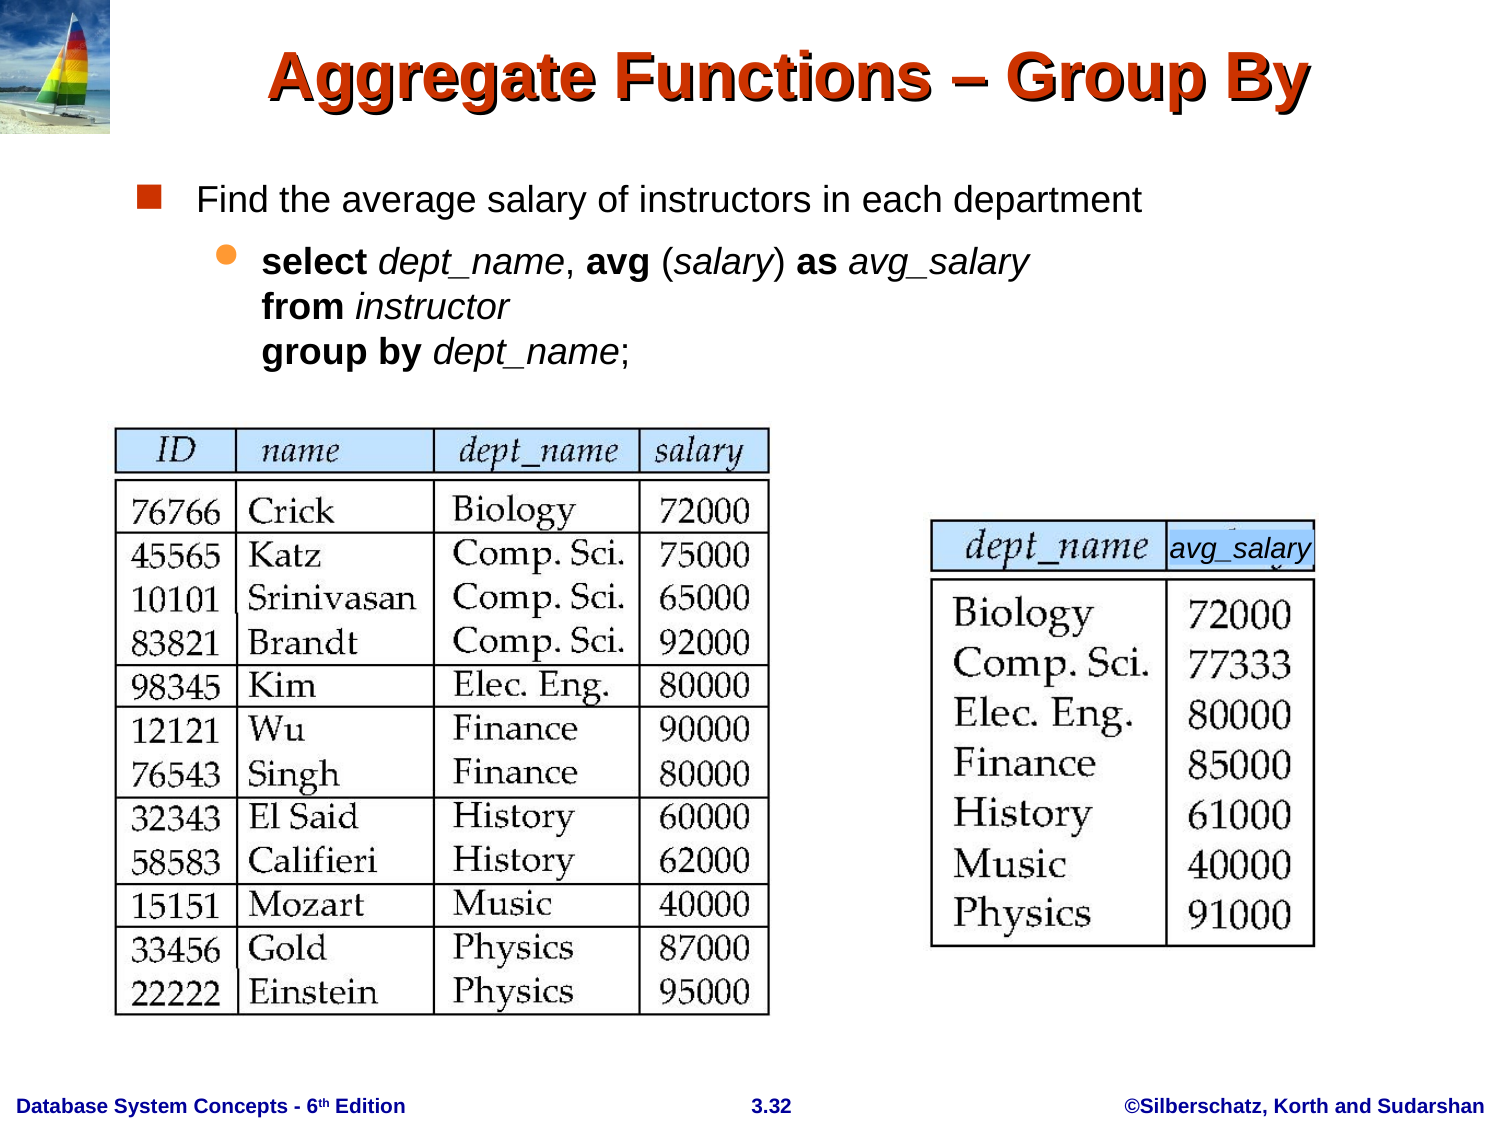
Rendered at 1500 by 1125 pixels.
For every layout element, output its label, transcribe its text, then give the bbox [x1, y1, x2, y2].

list Find the average salary of instructors in each department select dept_name, avg (salary) as avg_salary from instructor group by dept_name; [124, 167, 1446, 400]
picture [107, 421, 773, 1021]
picture [923, 512, 1319, 951]
title Aggregate Functions – Group By [125, 19, 1451, 120]
text_box avg_salary [1169, 529, 1315, 565]
picture [0, 0, 110, 134]
